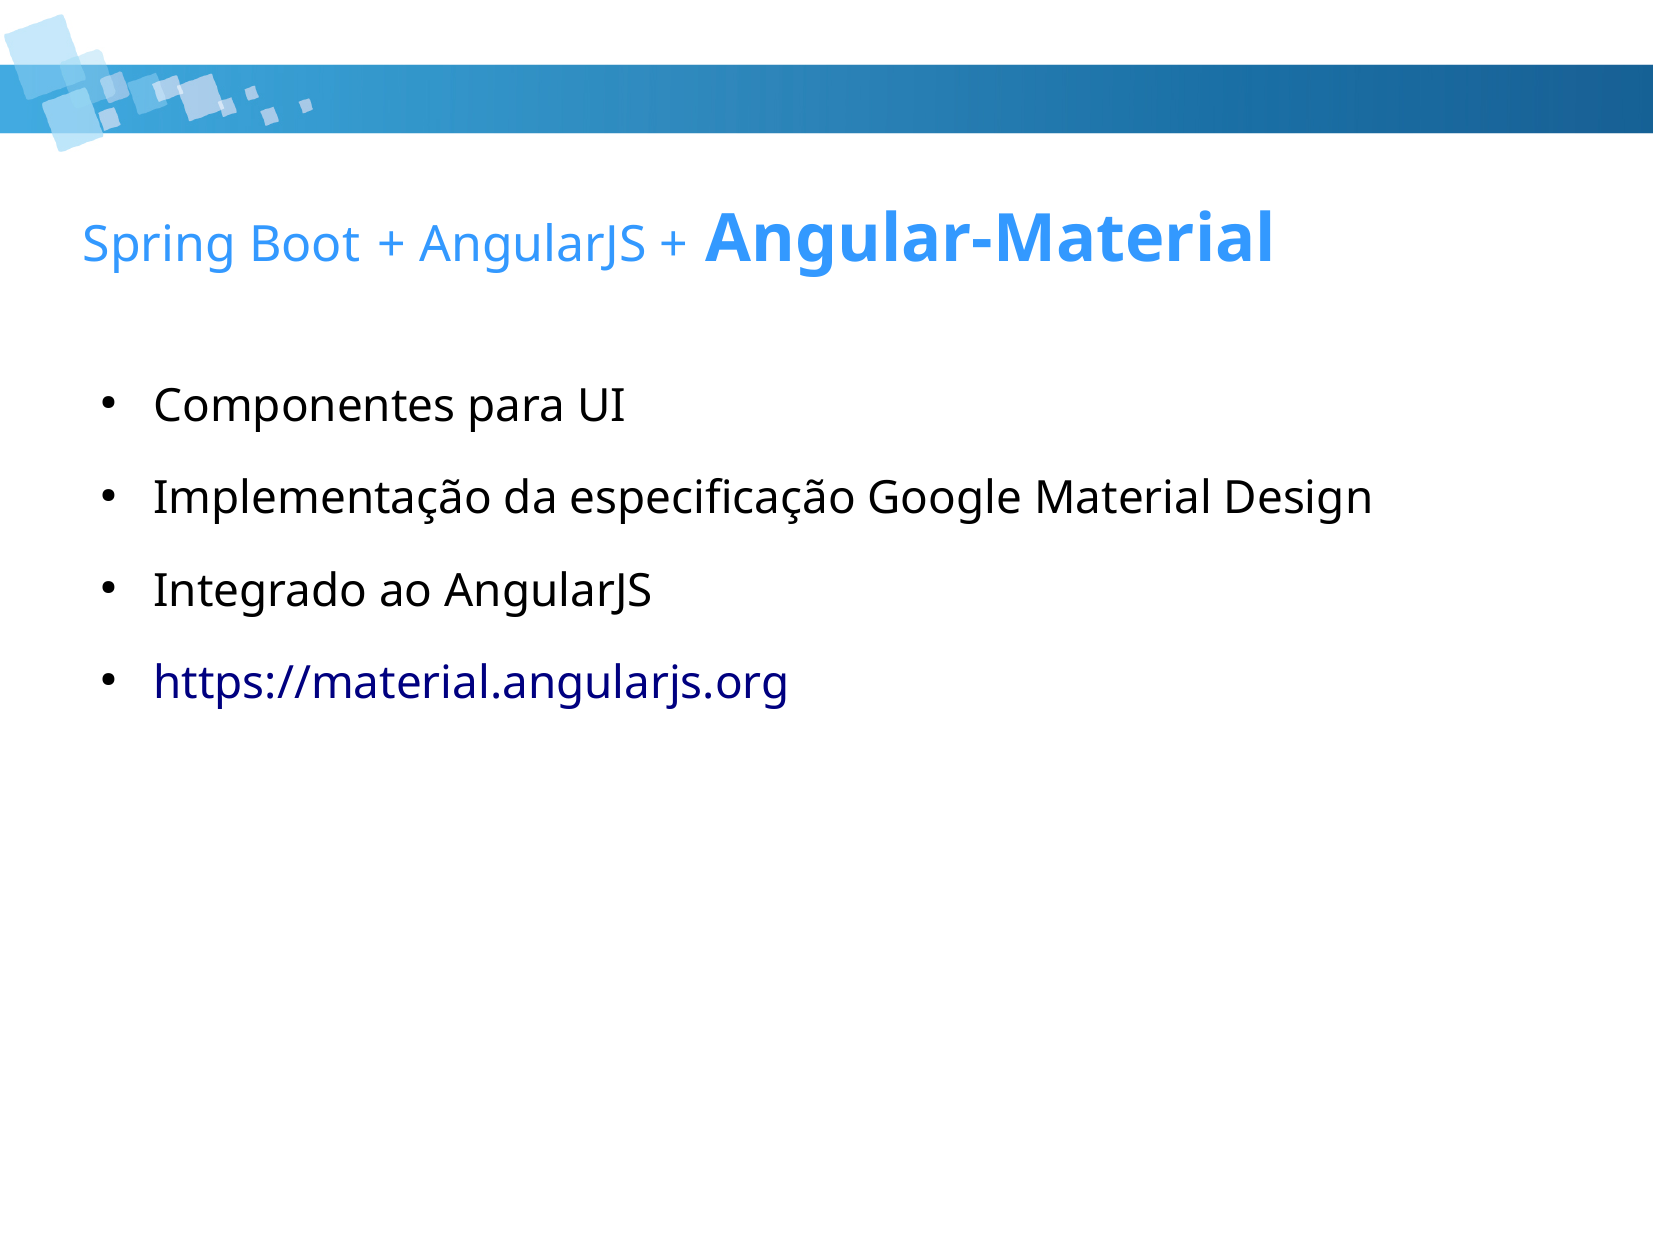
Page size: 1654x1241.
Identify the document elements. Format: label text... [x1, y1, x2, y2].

title Spring Boot + AngularJS + Angular-Material [82, 139, 1571, 332]
picture [0, 0, 1653, 1238]
list Componentes para UI Implementação da especificação Google Material Design Integrado ao AngularJS https://material.angularjs.org [82, 372, 1571, 968]
